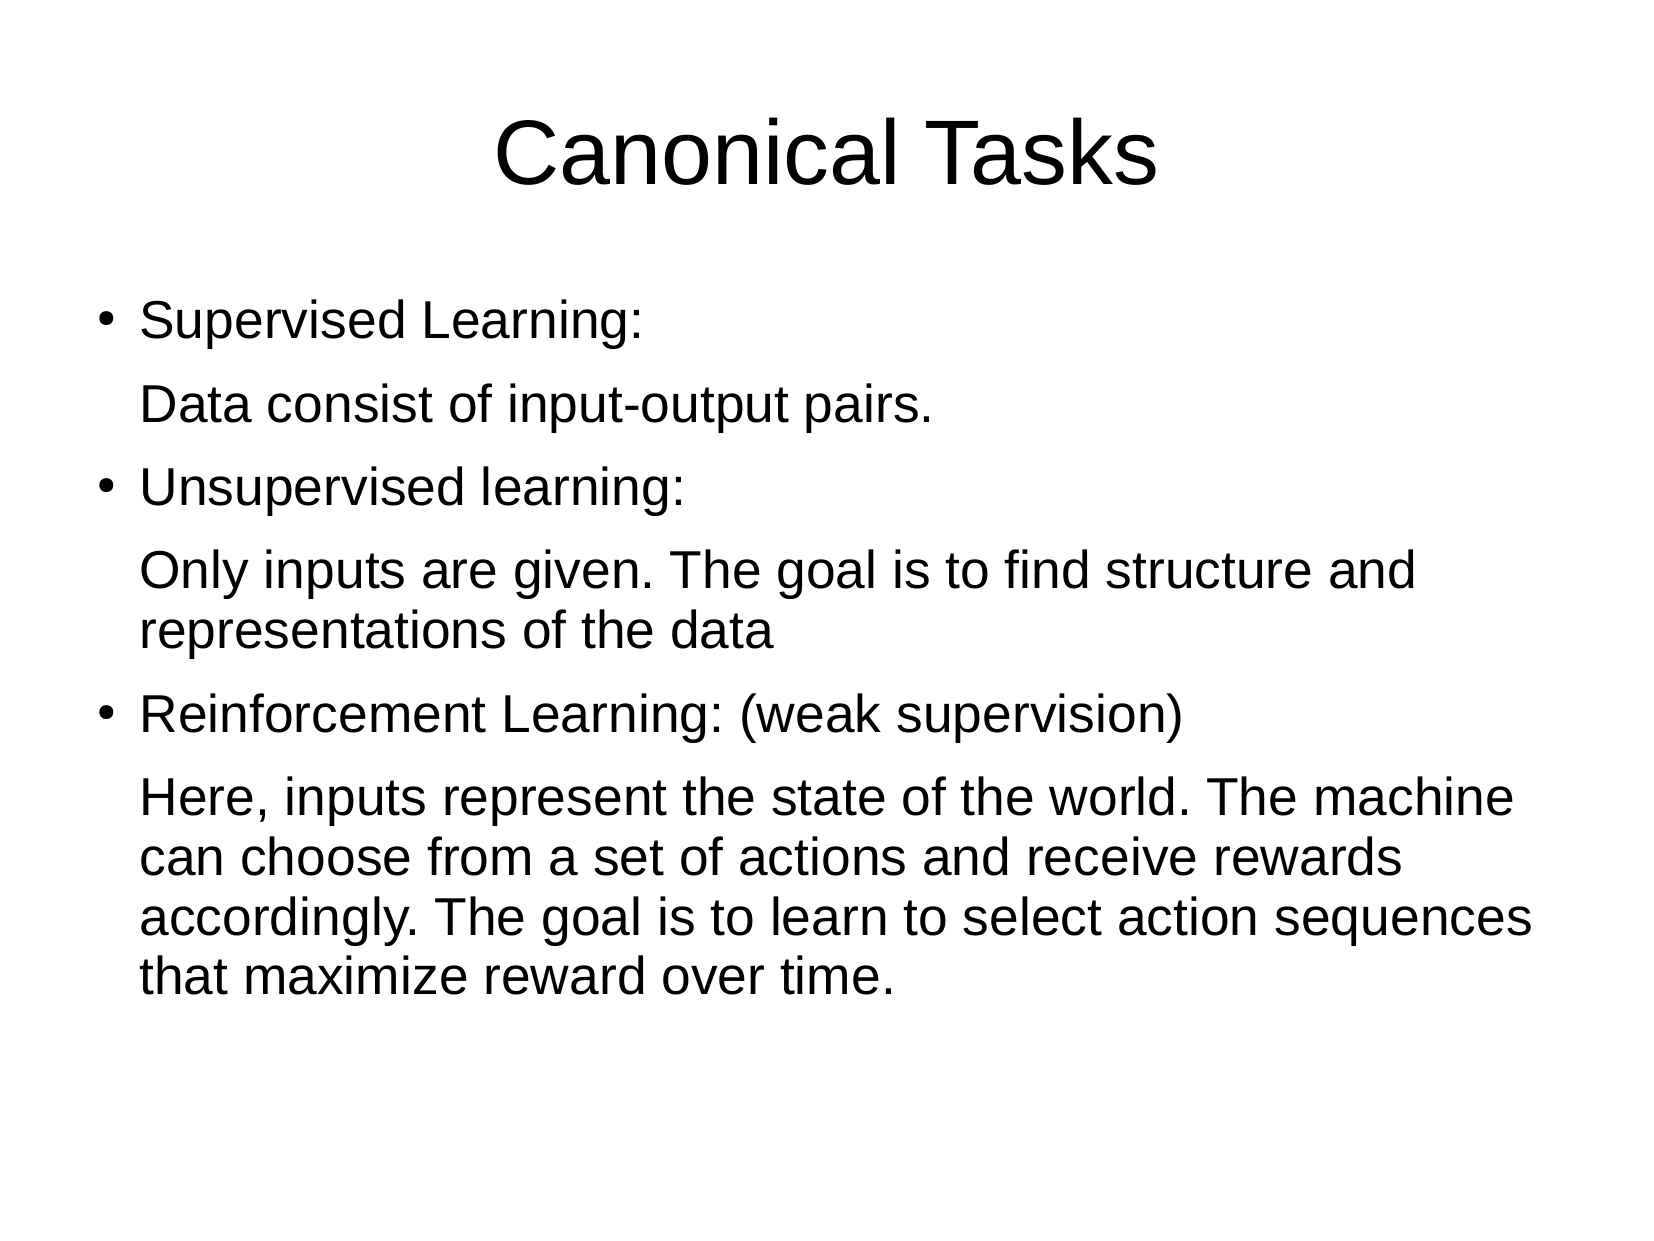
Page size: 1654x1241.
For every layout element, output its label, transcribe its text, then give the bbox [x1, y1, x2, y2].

list Supervised Learning: Data consist of input-output pairs. Unsupervised learning: Only inputs are given. The goal is to find structure and representations of the data Reinforcement Learning: (weak supervision) Here, inputs represent the state of the world. The machine can choose from a set of actions and receive rewards accordingly. The goal is to learn to select action sequences that maximize reward over time. [82, 290, 1571, 1010]
title Canonical Tasks [82, 49, 1571, 257]
